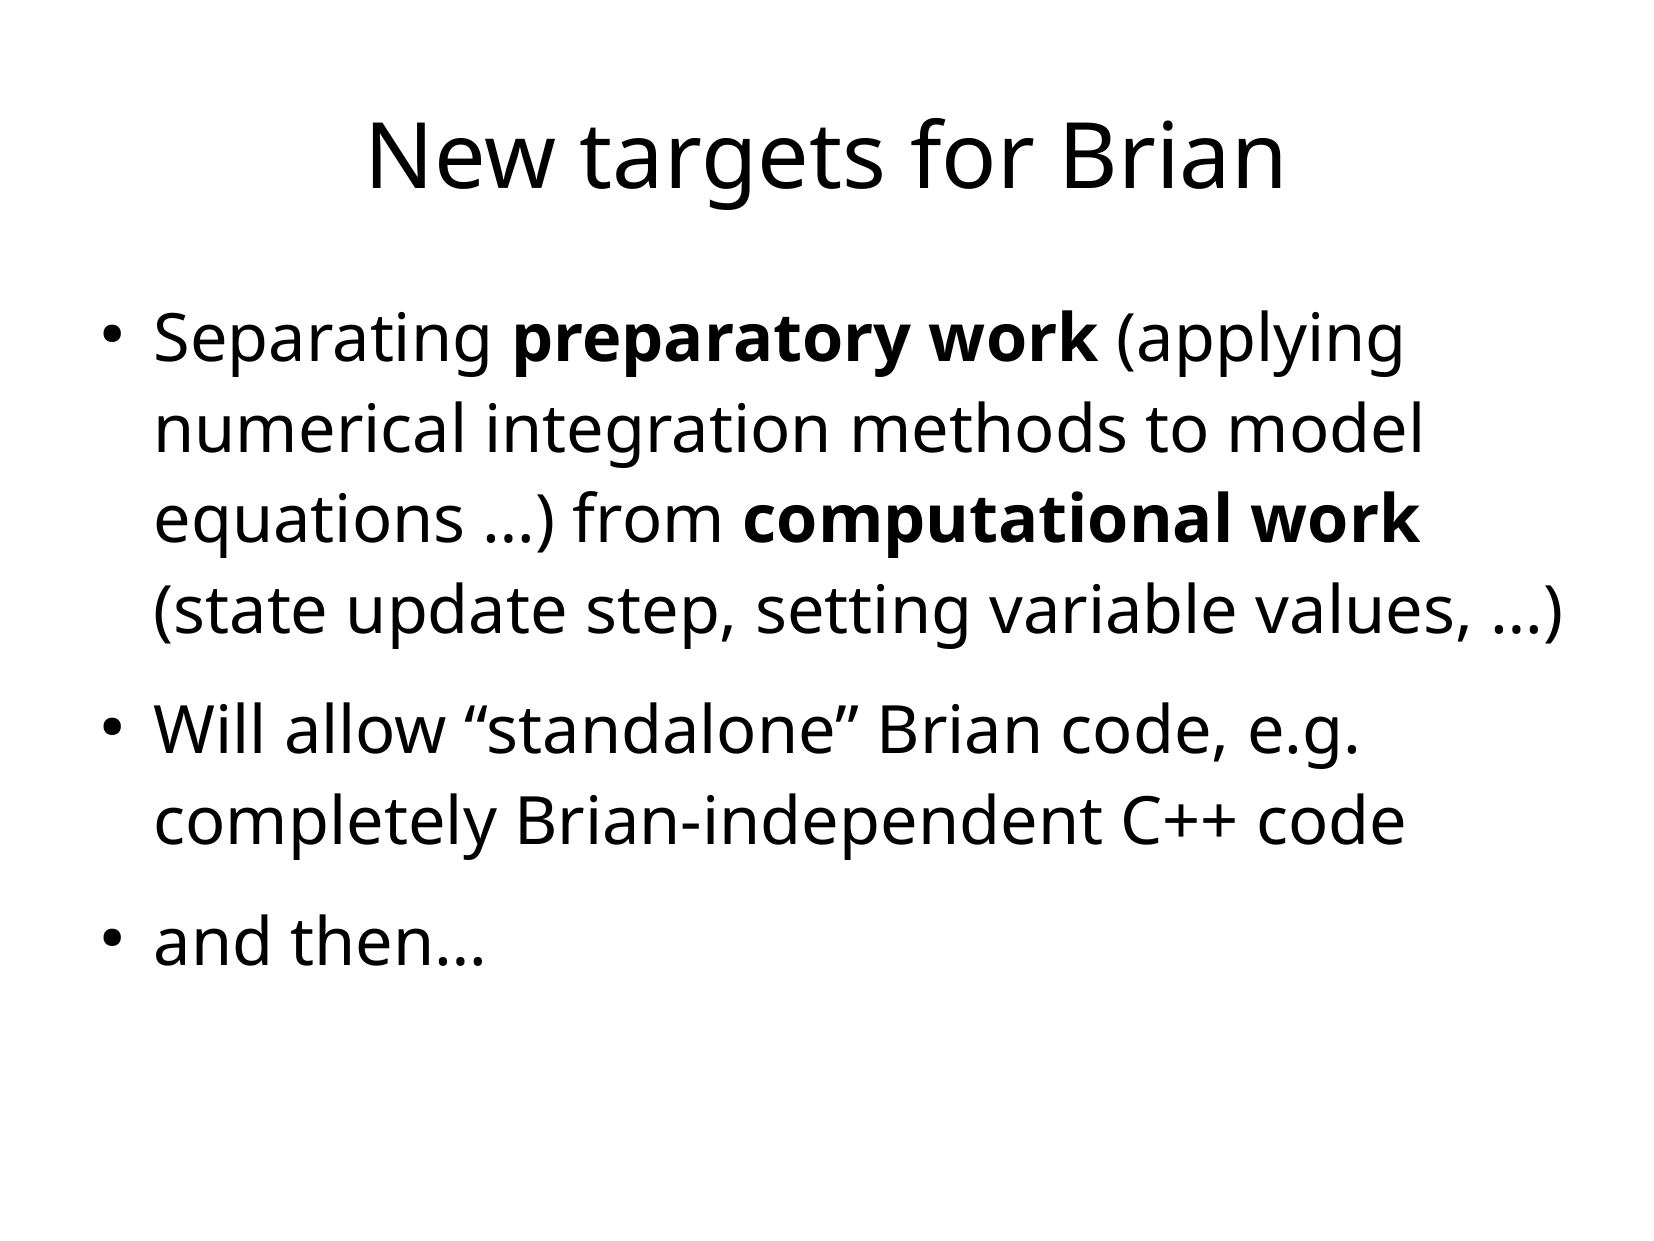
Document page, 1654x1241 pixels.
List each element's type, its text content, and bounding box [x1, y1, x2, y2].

title New targets for Brian [82, 49, 1571, 257]
list Separating preparatory work (applying numerical integration methods to model equations …) from computational work (state update step, setting variable values, …) Will allow “standalone” Brian code, e.g. completely Brian-independent C++ code and then… [82, 290, 1571, 1010]
